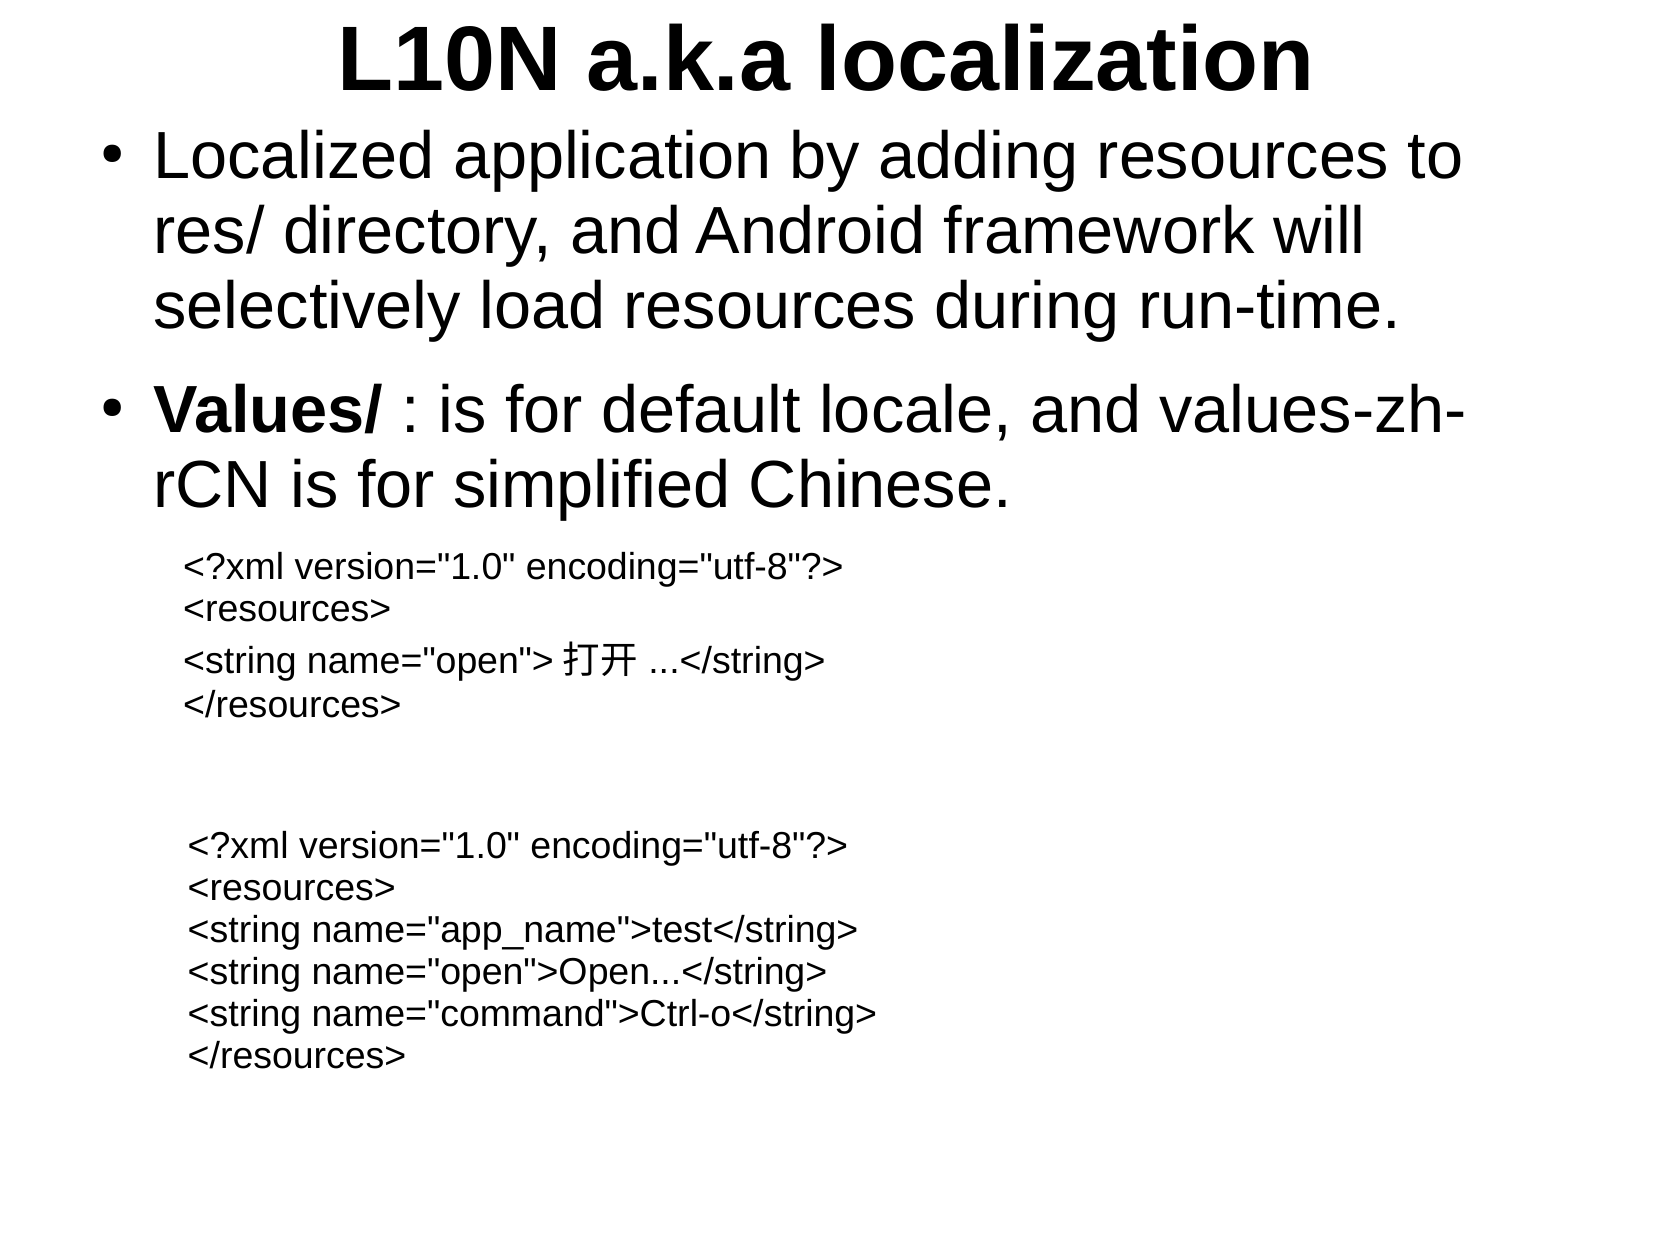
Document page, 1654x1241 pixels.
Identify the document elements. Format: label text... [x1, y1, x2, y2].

text_box <?xml version="1.0" encoding="utf-8"?> <resources> <string name="open">打开...</string> </resources> [168, 538, 1093, 886]
title L10N a.k.a localization [82, 0, 1571, 118]
list Localized application by adding resources to res/ directory, and Android framework will selectively load resources during run-time. Values/ : is for default locale, and values-zh-rCN is for simplified Chinese. [82, 118, 1571, 1211]
text_box <?xml version="1.0" encoding="utf-8"?> <resources> <string name="app_name">test</string> <string name="open">Open...</string> <string name="command">Ctrl-o</string> </resources> [173, 816, 1034, 1211]
